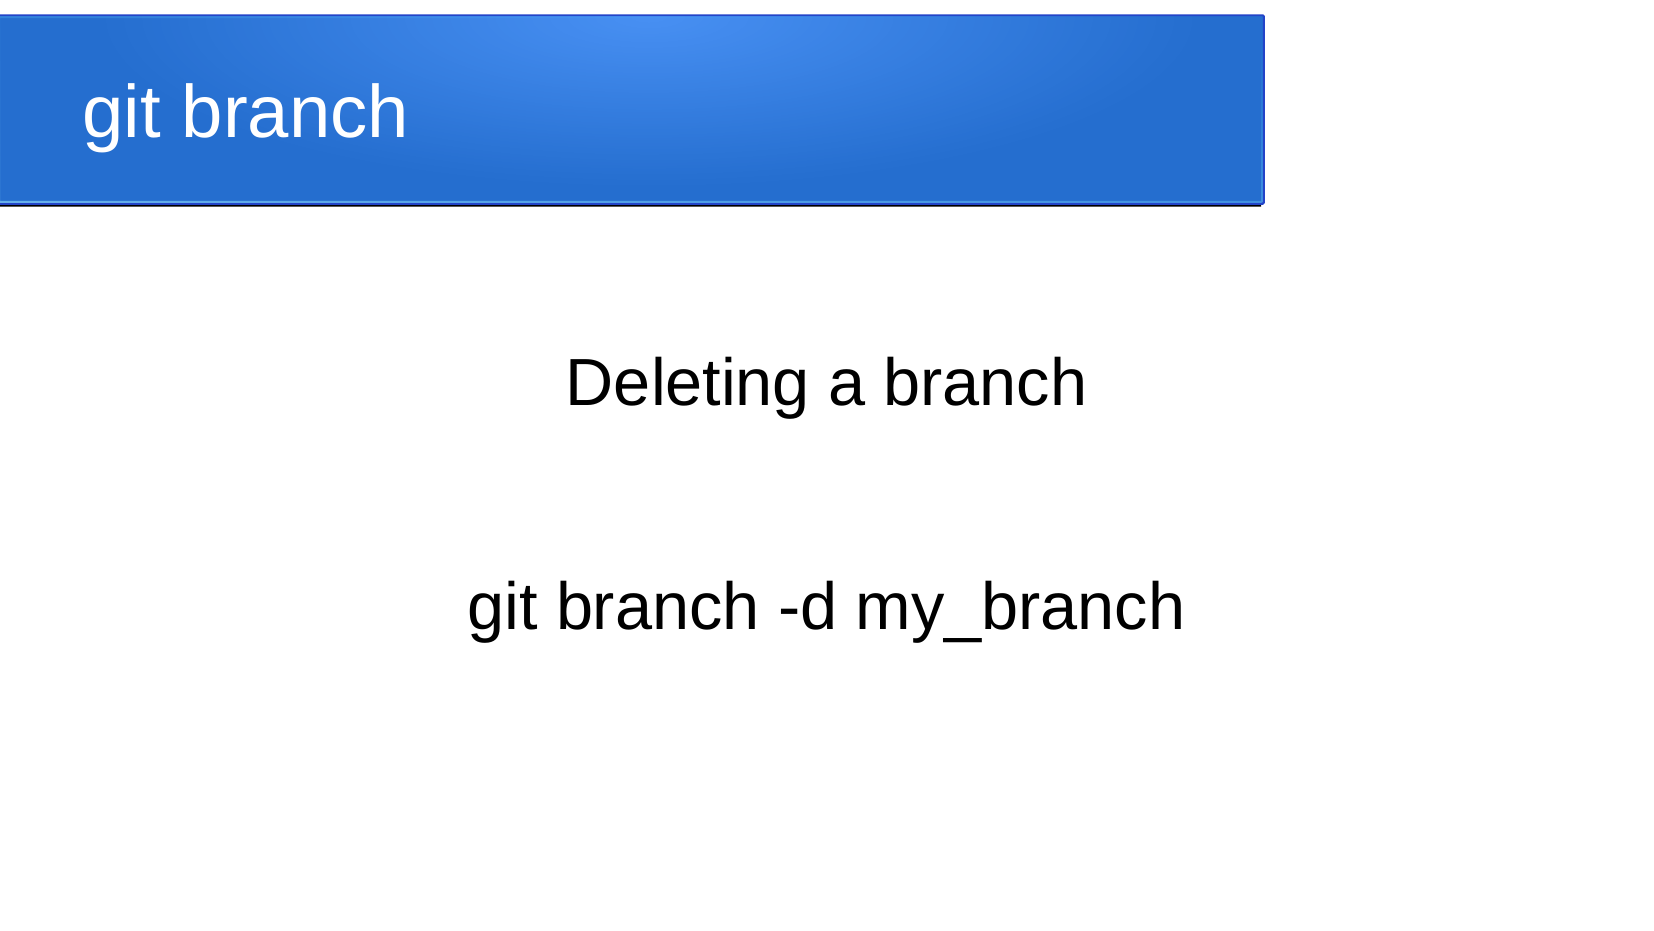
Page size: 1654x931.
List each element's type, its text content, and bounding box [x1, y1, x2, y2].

subtitle Deleting a branch git branch -d my_branch [82, 224, 1571, 764]
title git branch [82, 35, 1235, 189]
